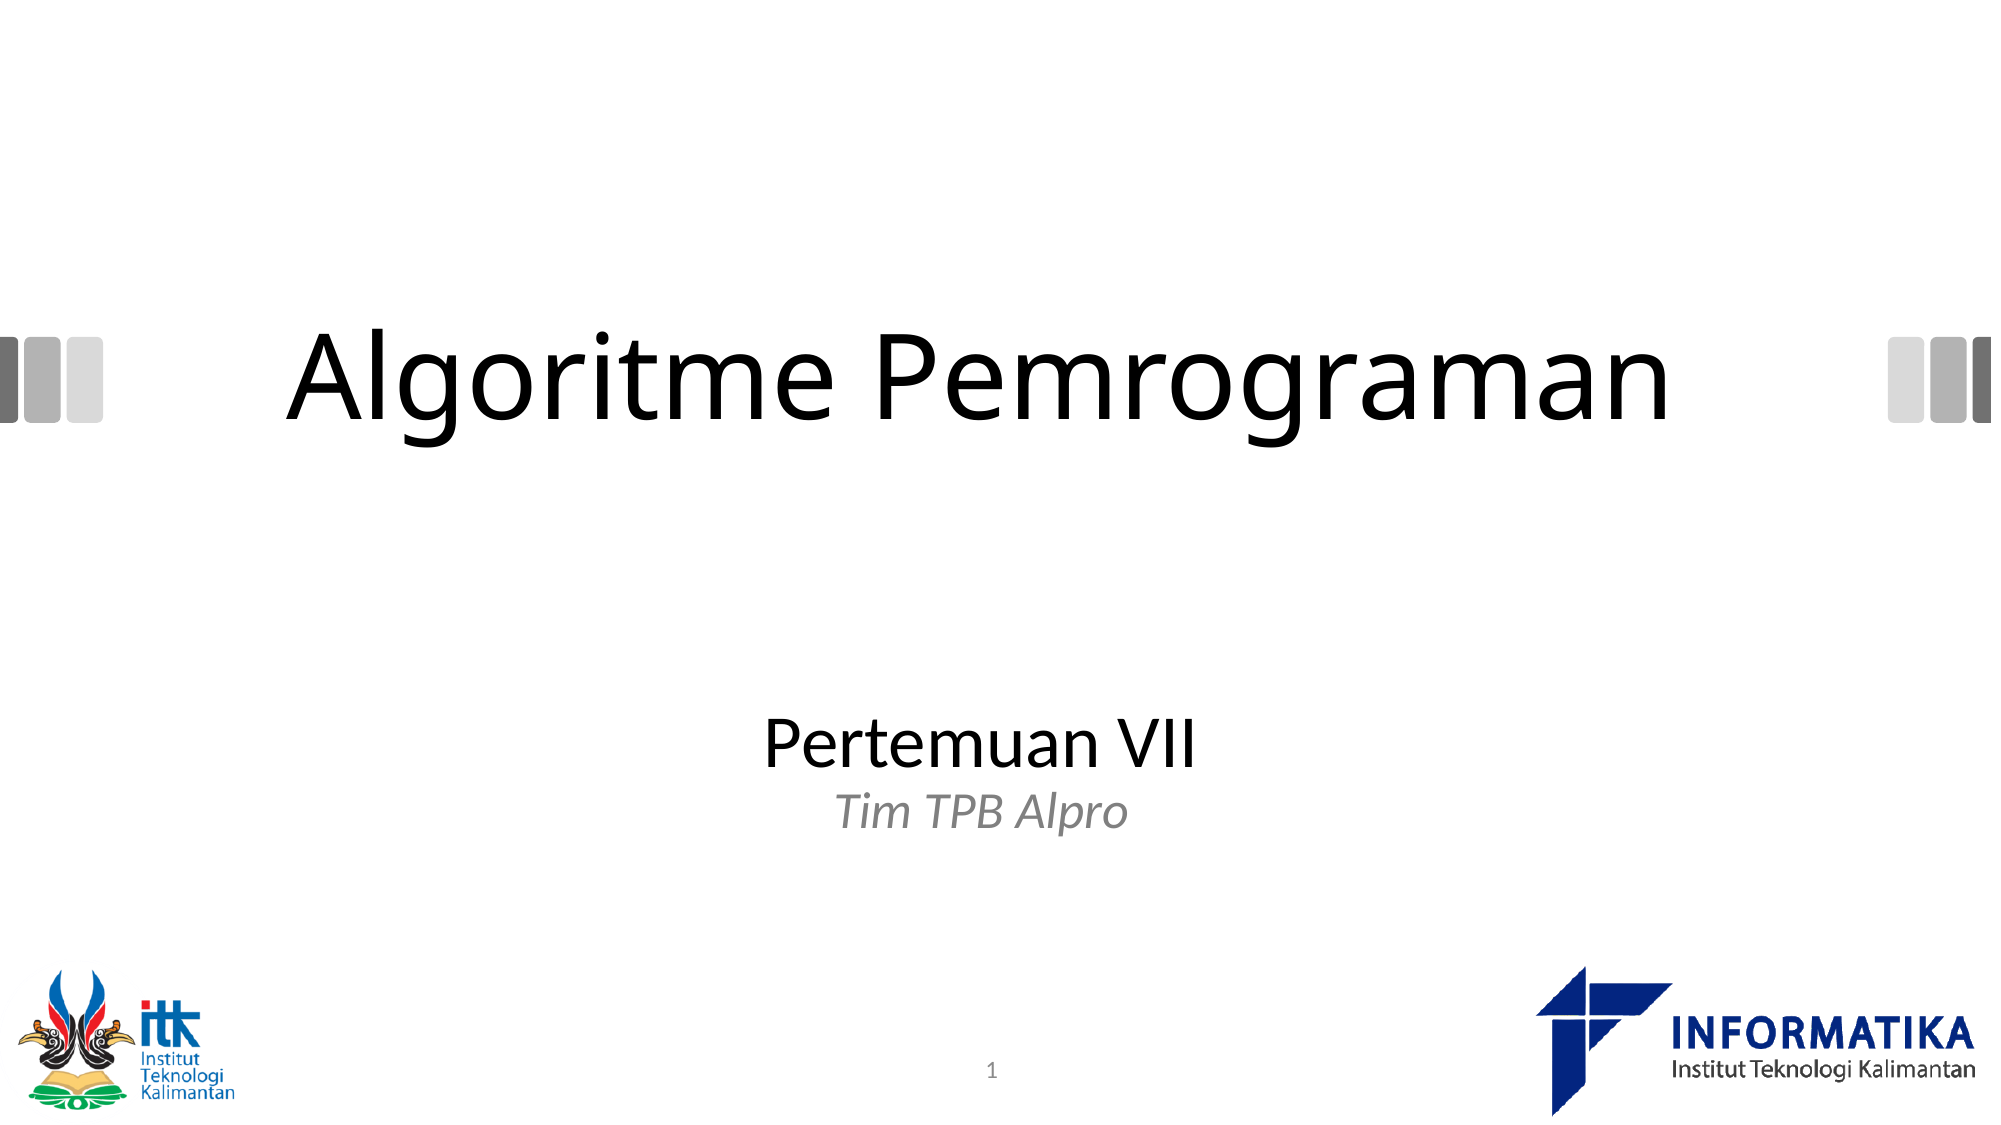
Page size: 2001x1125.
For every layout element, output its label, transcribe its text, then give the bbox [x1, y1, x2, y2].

slide_number <number> [823, 1043, 1161, 1094]
picture [0, 935, 253, 1125]
subtitle Pertemuan VII Tim TPB Alpro [531, 695, 1432, 958]
picture [1534, 965, 1976, 1118]
title Algoritme Pemrograman [40, 259, 1922, 503]
